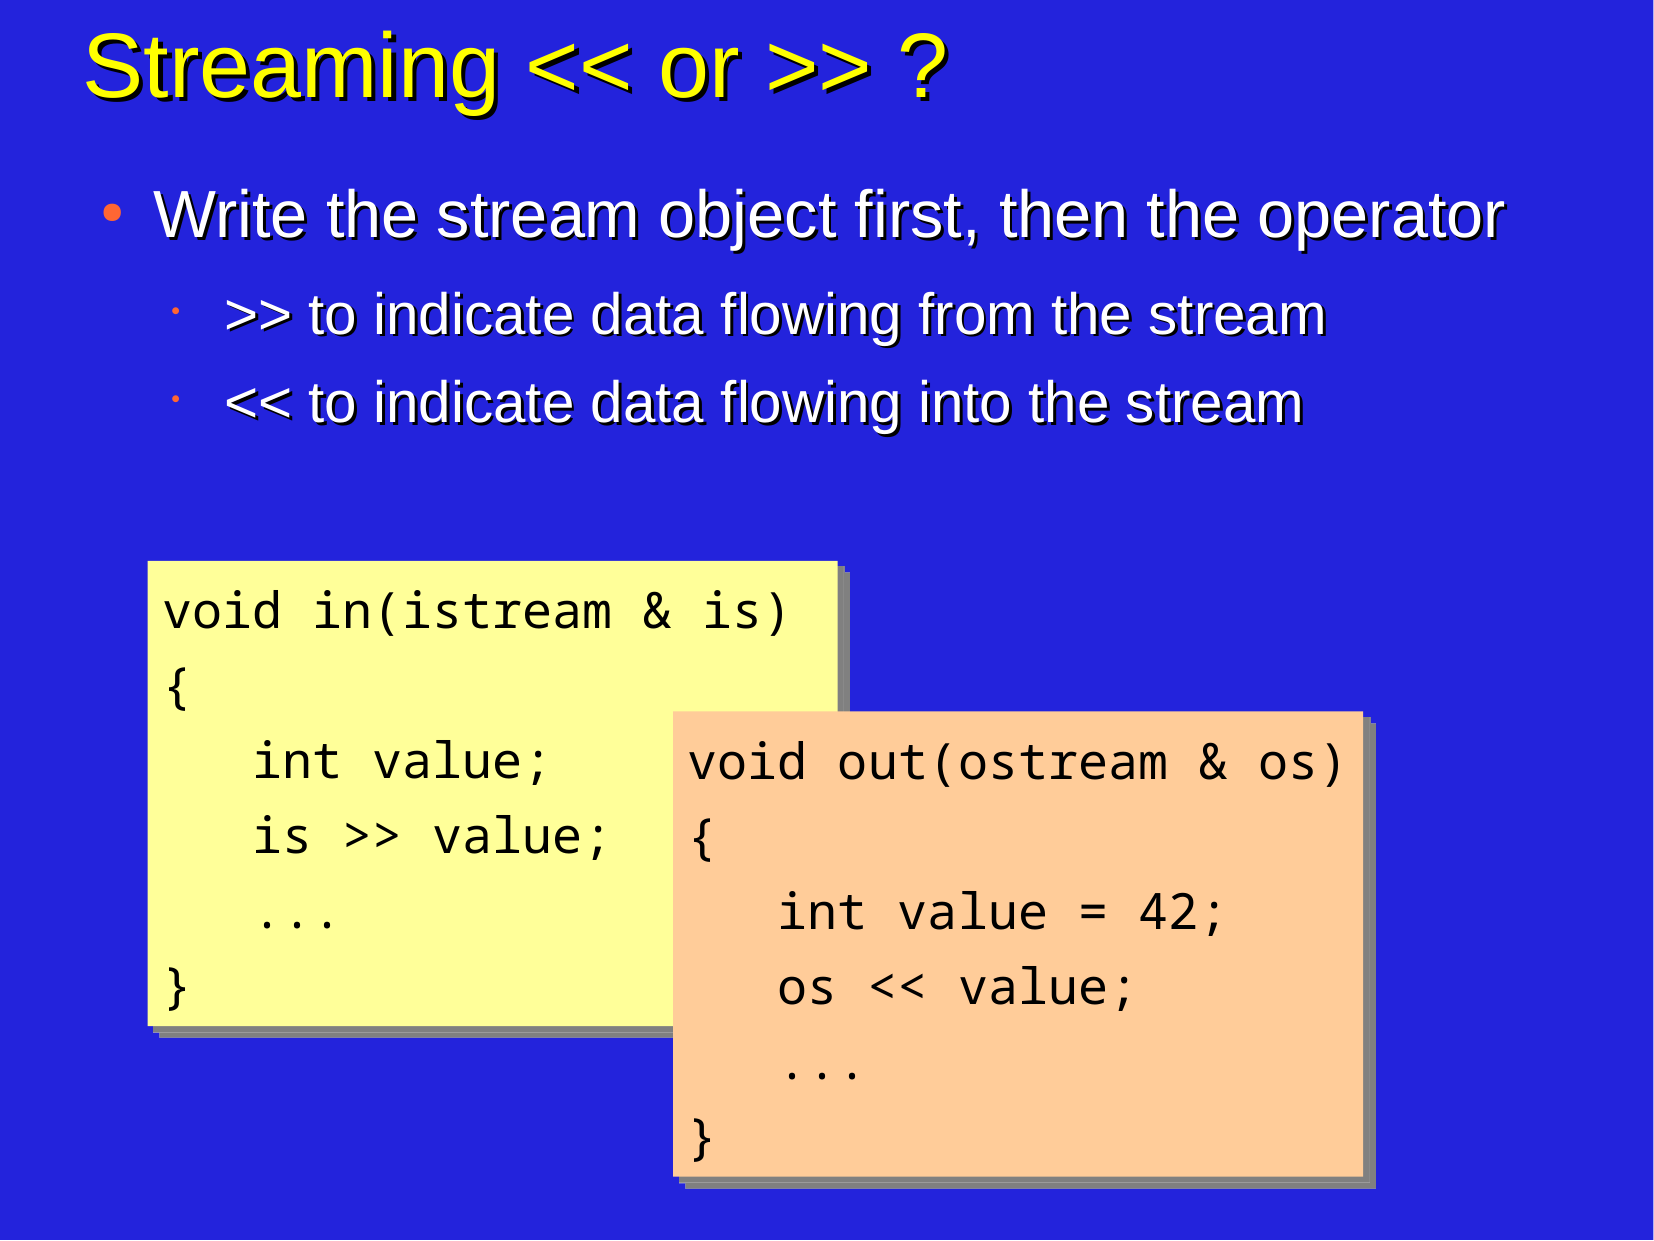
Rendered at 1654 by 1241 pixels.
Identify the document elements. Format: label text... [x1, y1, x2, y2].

text_box void out(ostream & os) { int value = 42; os << value; ... } [673, 711, 1364, 1177]
list Write the stream object first, then the operator >> to indicate data flowing from the stream << to indicate data flowing into the stream [82, 177, 1571, 1182]
text_box void in(istream & is) { int value; is >> value; ... } [147, 560, 838, 1027]
title Streaming << or >> ? [82, 2, 1571, 130]
